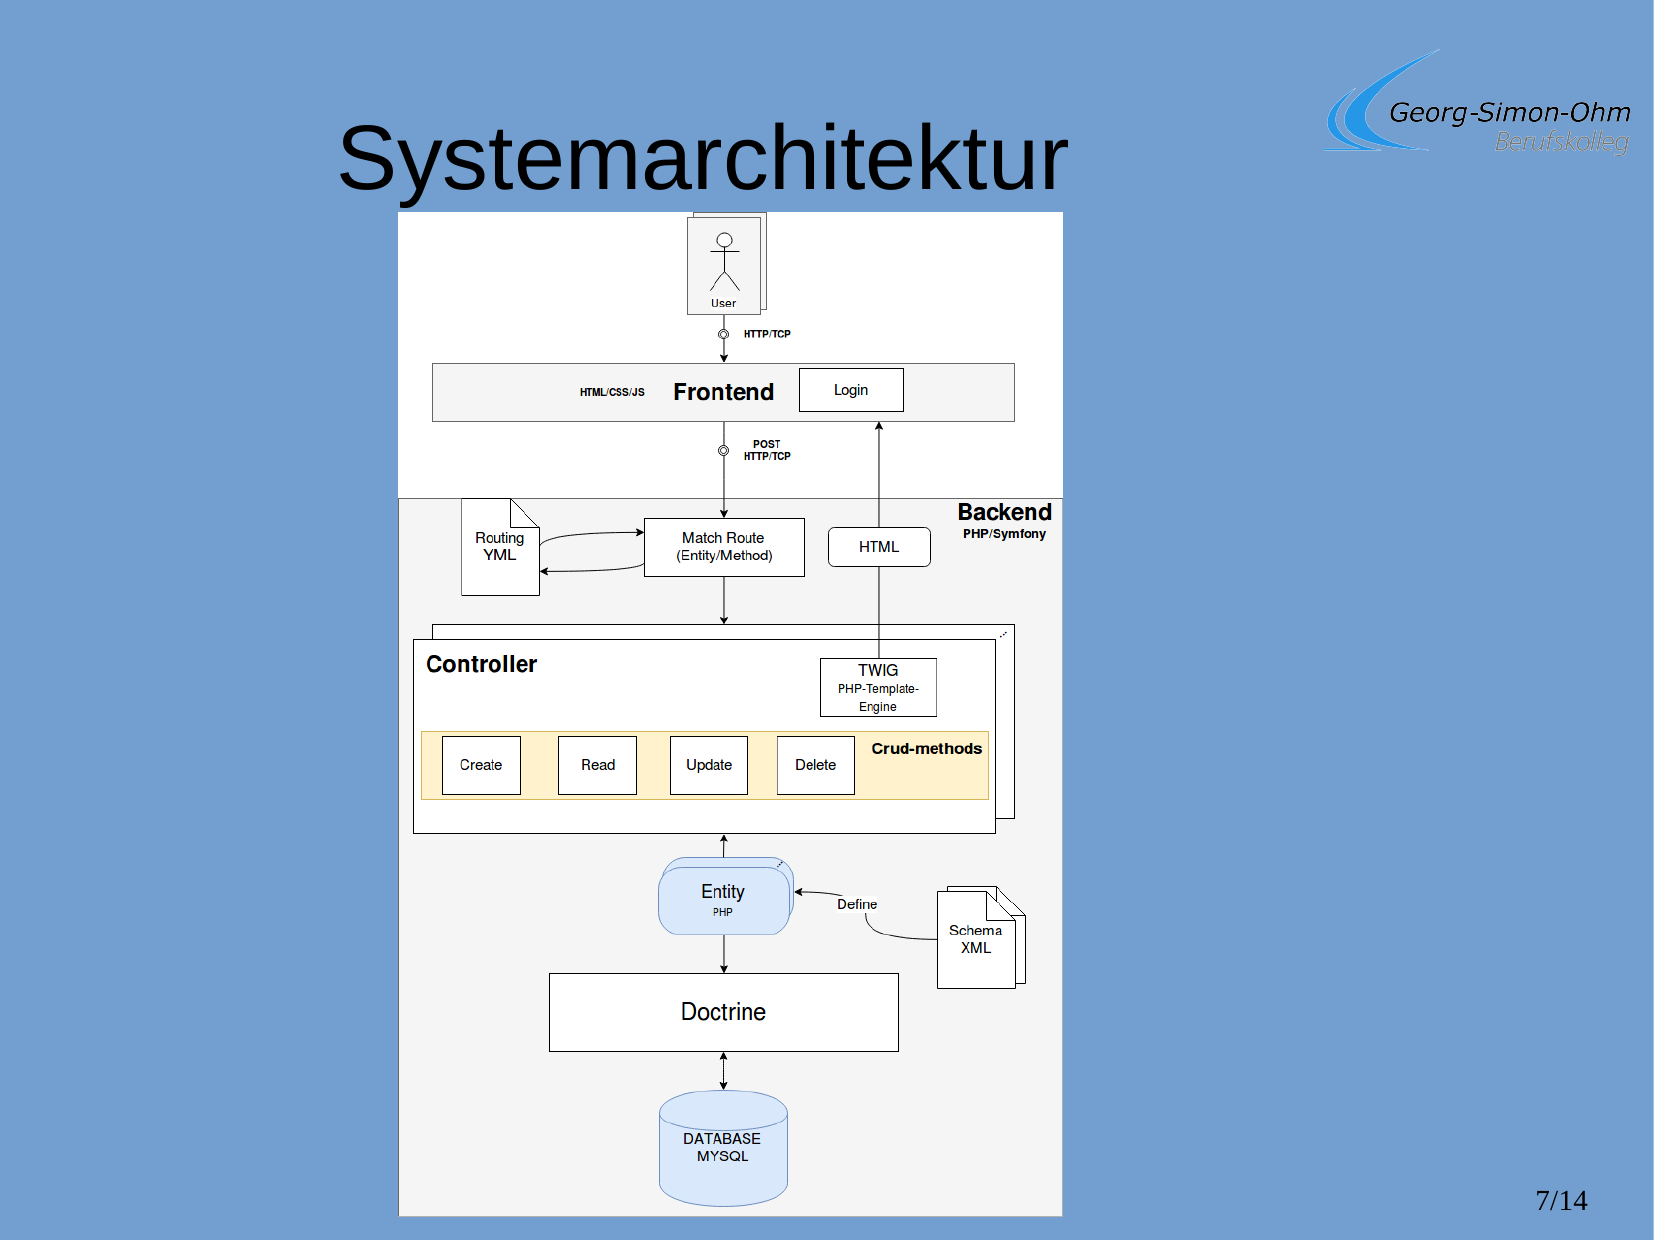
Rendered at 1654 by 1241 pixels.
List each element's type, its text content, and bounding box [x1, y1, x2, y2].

picture [398, 212, 1063, 1217]
text_box <number>/14 [1535, 1181, 1607, 1221]
title Systemarchitektur [82, 49, 1325, 257]
picture [1325, 49, 1630, 156]
